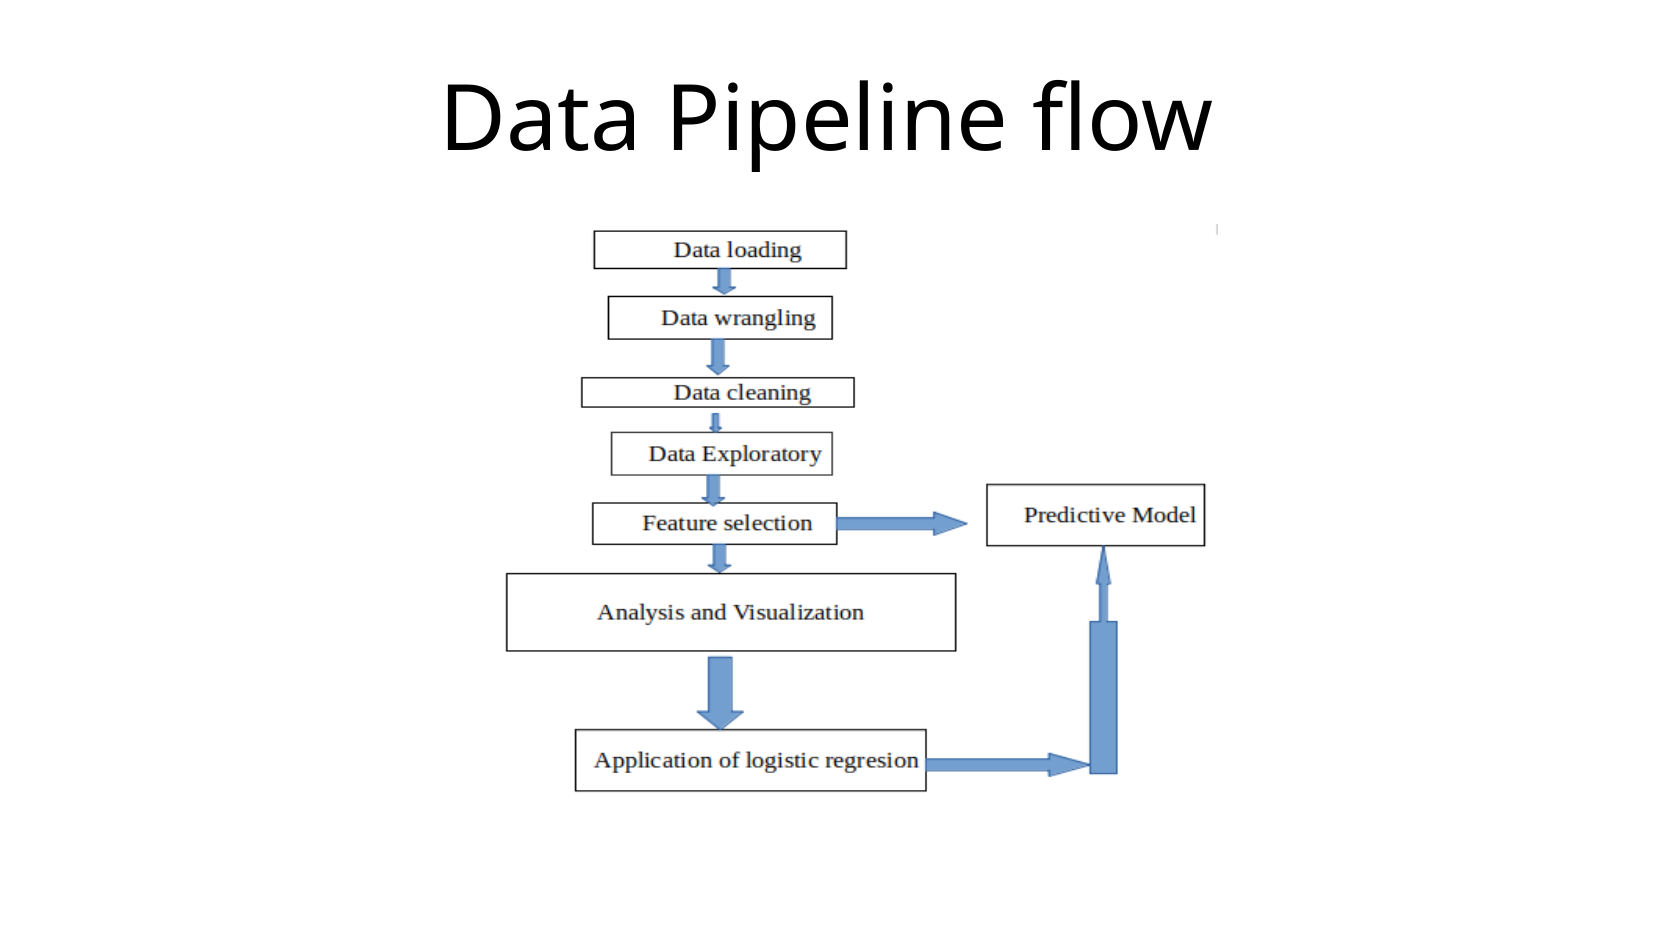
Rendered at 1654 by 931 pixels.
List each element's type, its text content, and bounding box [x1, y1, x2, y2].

picture [450, 224, 1218, 817]
title Data Pipeline flow [82, 37, 1571, 193]
